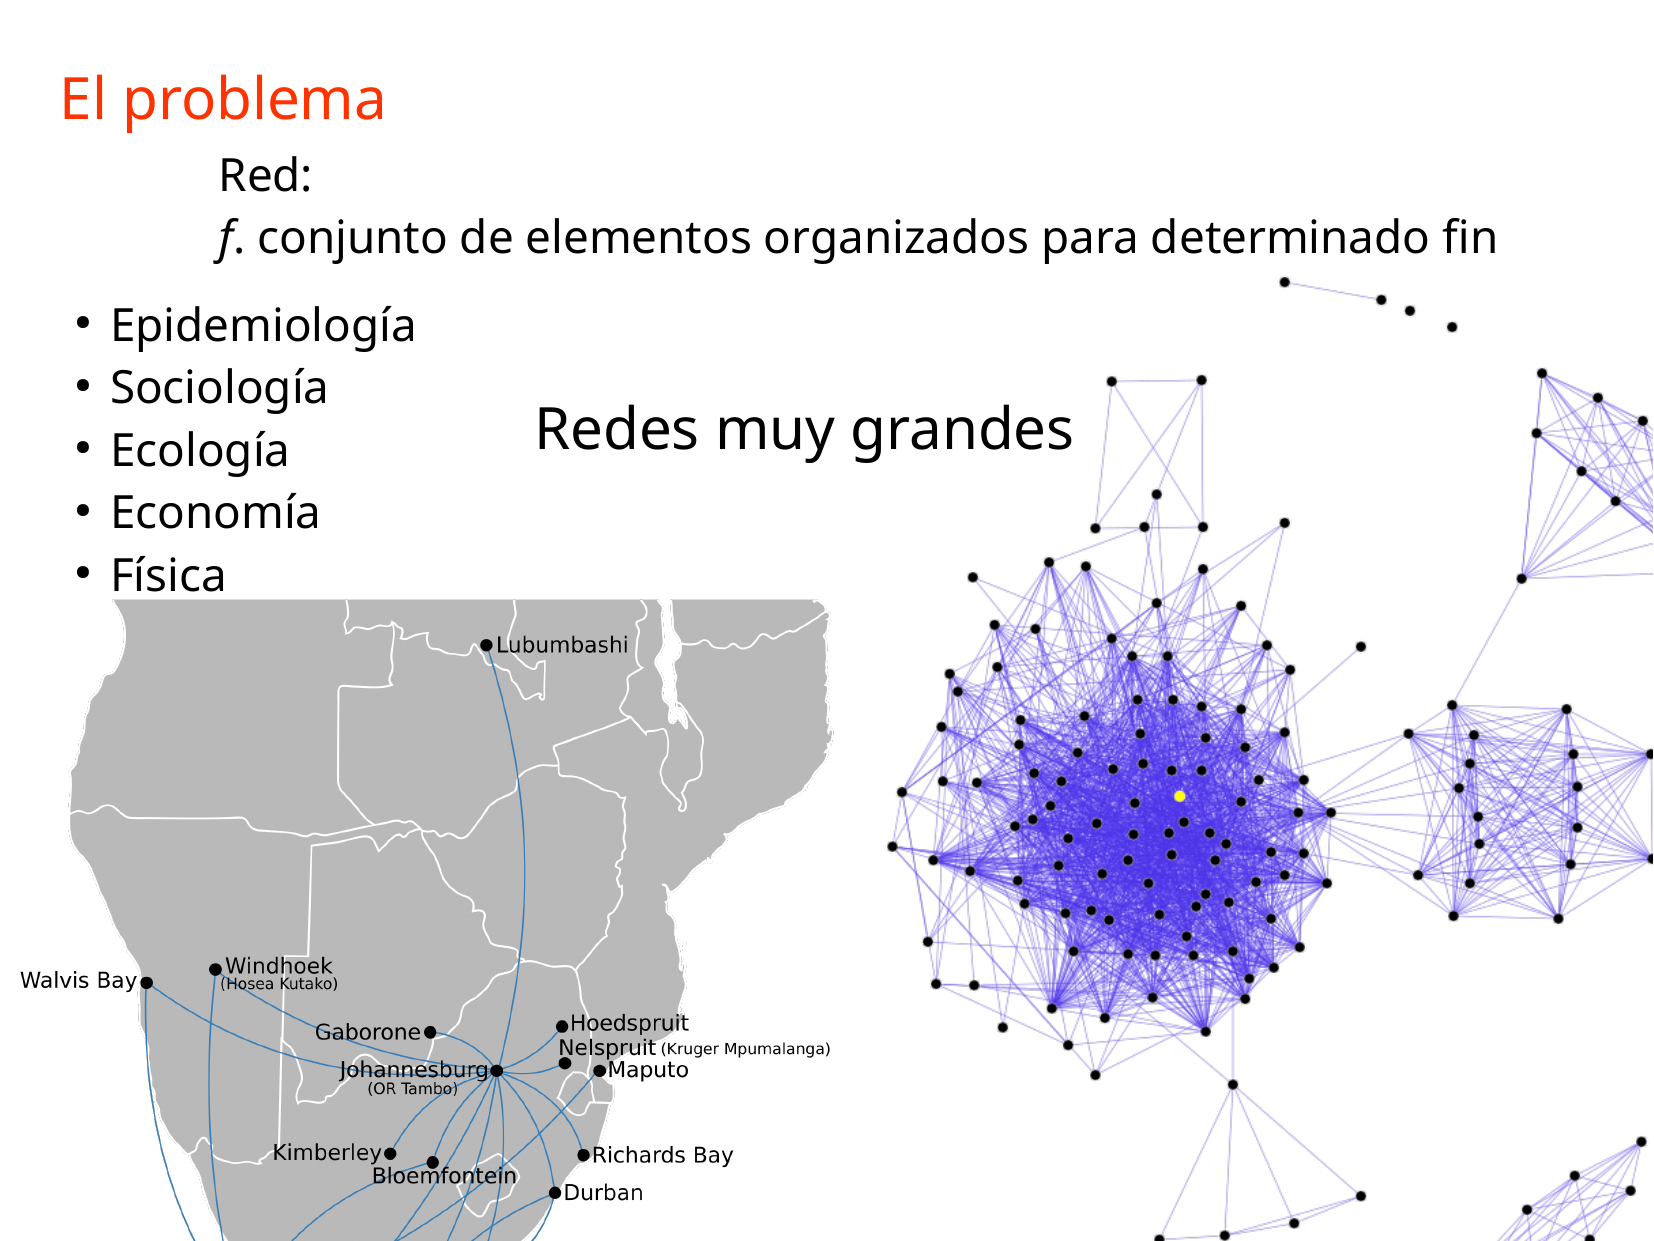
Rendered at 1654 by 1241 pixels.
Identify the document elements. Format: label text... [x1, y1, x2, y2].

text_box Redes muy grandes [519, 380, 1066, 466]
text_box Red: f. conjunto de elementos organizados para determinado fin [203, 135, 1471, 261]
text_box El problema [45, 50, 1231, 136]
picture [0, 262, 1653, 1241]
text_box Epidemiología Sociología Ecología Economía Física [60, 285, 466, 577]
